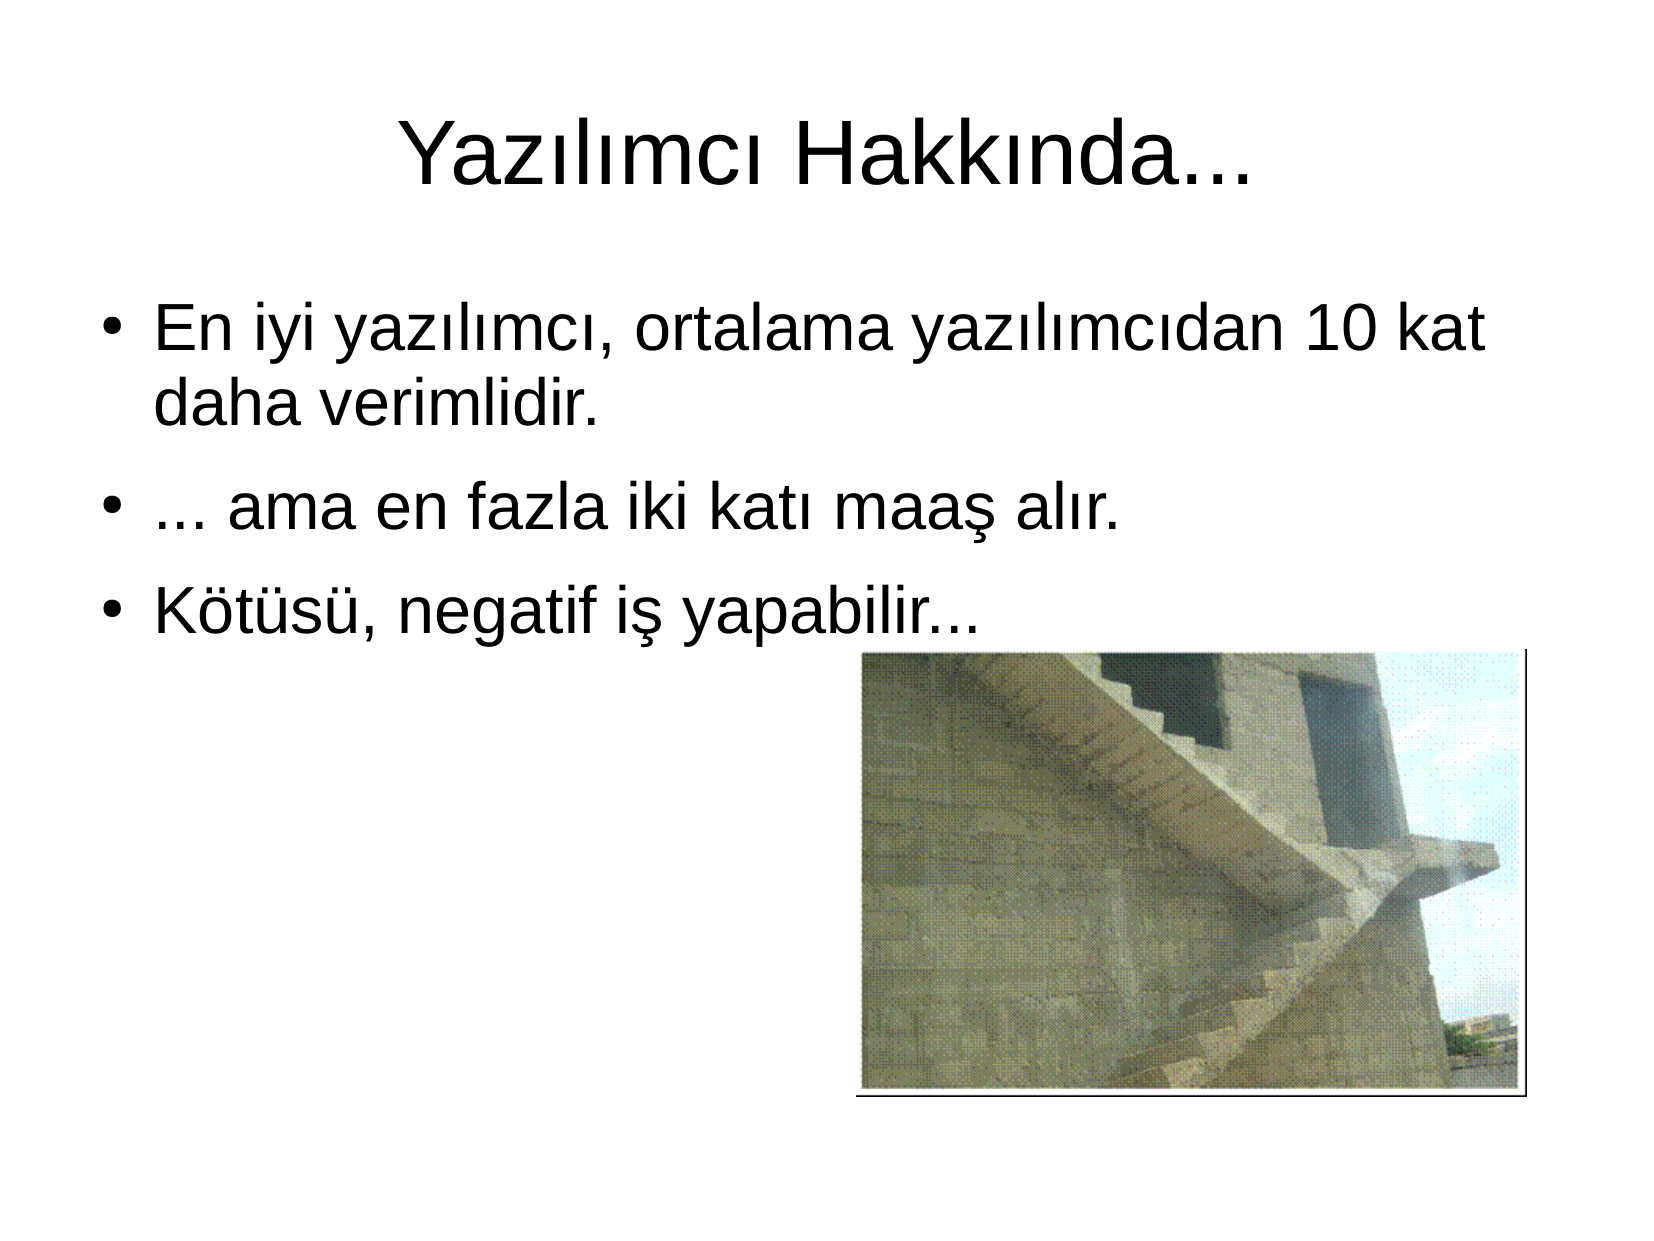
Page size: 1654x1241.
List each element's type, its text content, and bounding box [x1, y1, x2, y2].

title Yazılımcı Hakkında... [82, 49, 1571, 257]
picture [856, 649, 1527, 1097]
list En iyi yazılımcı, ortalama yazılımcıdan 10 kat daha verimlidir. ... ama en fazla iki katı maaş alır. Kötüsü, negatif iş yapabilir... [82, 290, 1571, 1109]
